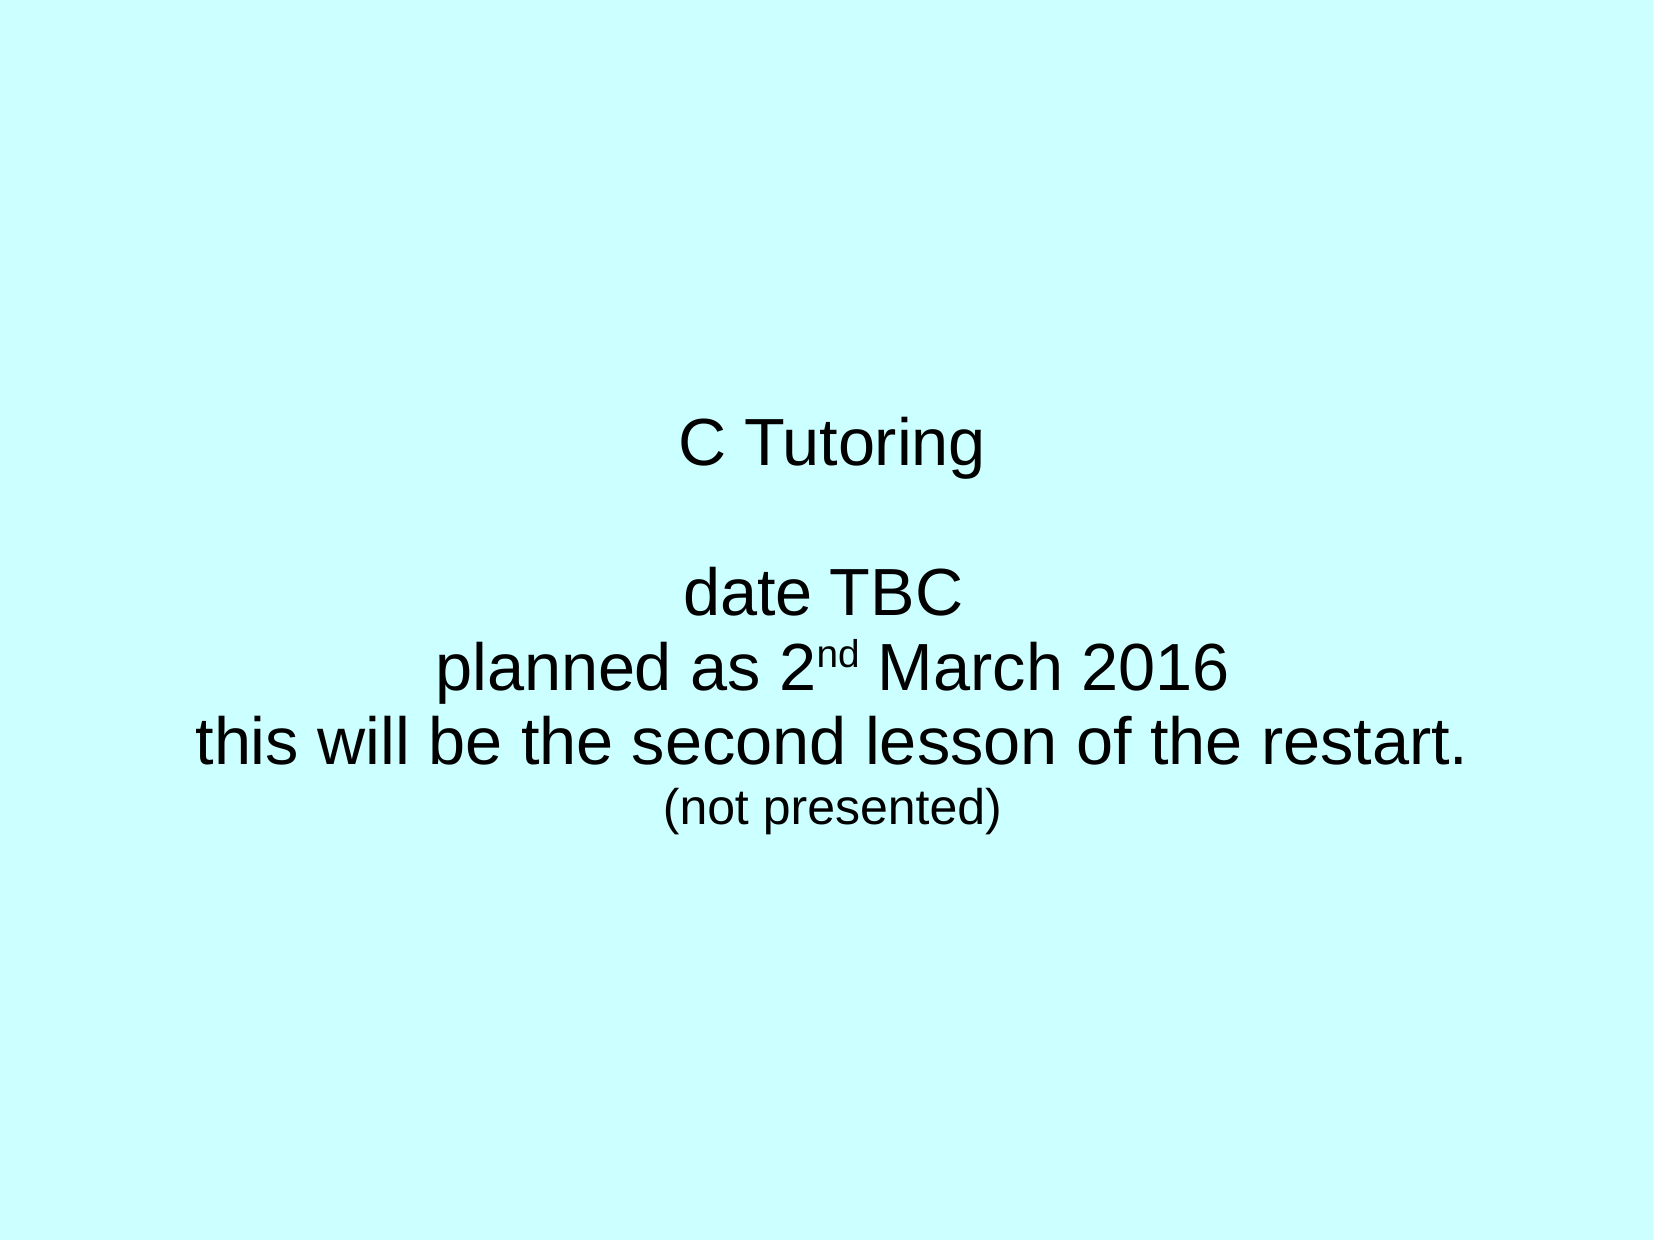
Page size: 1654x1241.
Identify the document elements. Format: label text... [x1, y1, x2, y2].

subtitle C Tutoring date TBC planned as 2nd March 2016 this will be the second lesson of the restart. (not presented) [82, 82, 1583, 1158]
